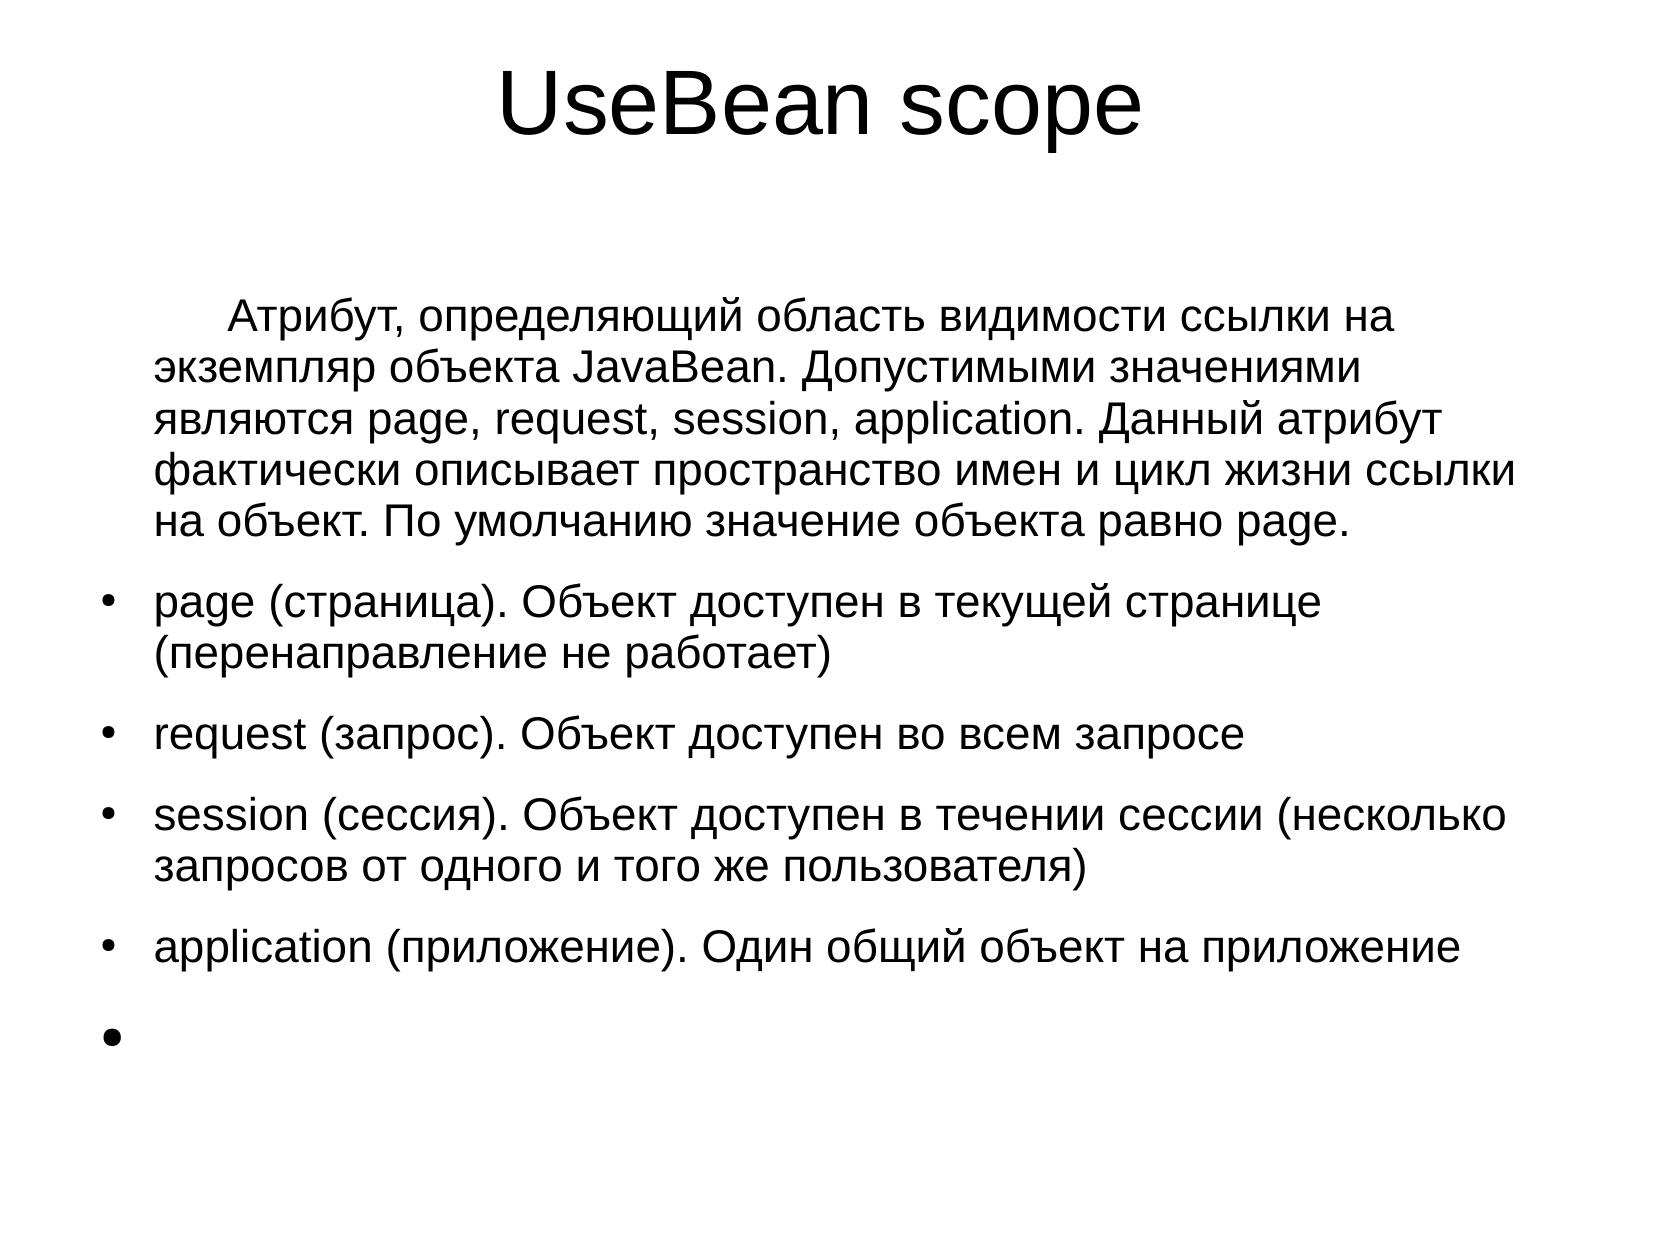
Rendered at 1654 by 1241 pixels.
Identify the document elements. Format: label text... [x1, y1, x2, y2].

list Атрибут, определяющий область видимости ссылки на экземпляр объекта JavaBean. Допустимыми значениями являются page, request, session, application. Данный атрибут фактически описывает пространство имен и цикл жизни ссылки на объект. По умолчанию значение объекта равно page. page (страница). Объект доступен в текущей странице (перенаправление не работает) request (запрос). Объект доступен во всем запросе session (сессия). Объект доступен в течении сессии (несколько запросов от одного и того же пользователя) application (приложение). Один общий объект на приложение [82, 290, 1571, 1074]
title UseBean scope [76, 0, 1565, 207]
